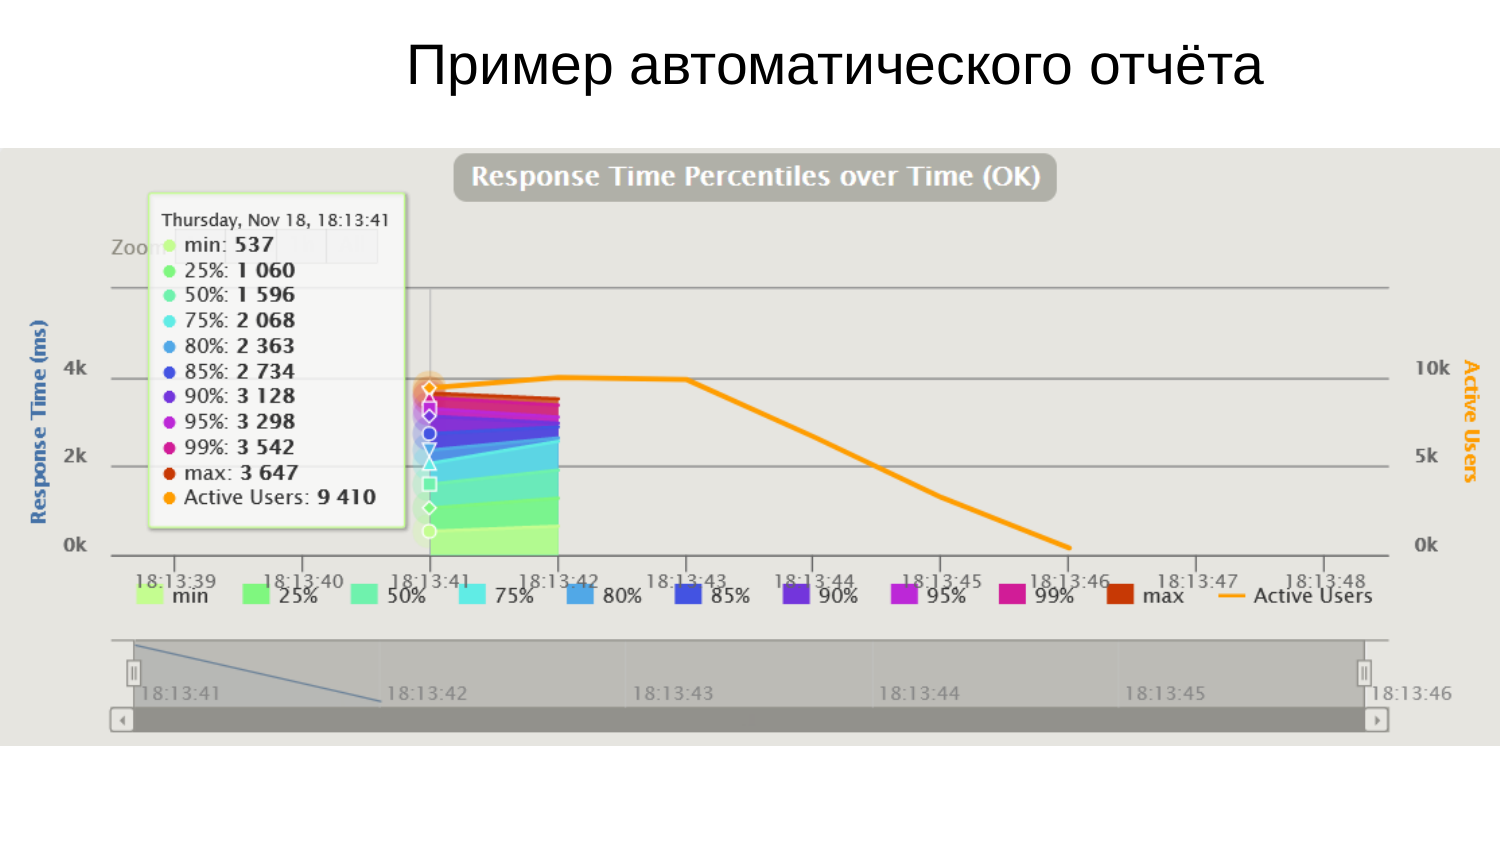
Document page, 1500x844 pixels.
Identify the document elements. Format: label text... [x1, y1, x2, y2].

title Пример автоматического отчёта [0, 17, 1349, 112]
picture [0, 148, 1500, 746]
